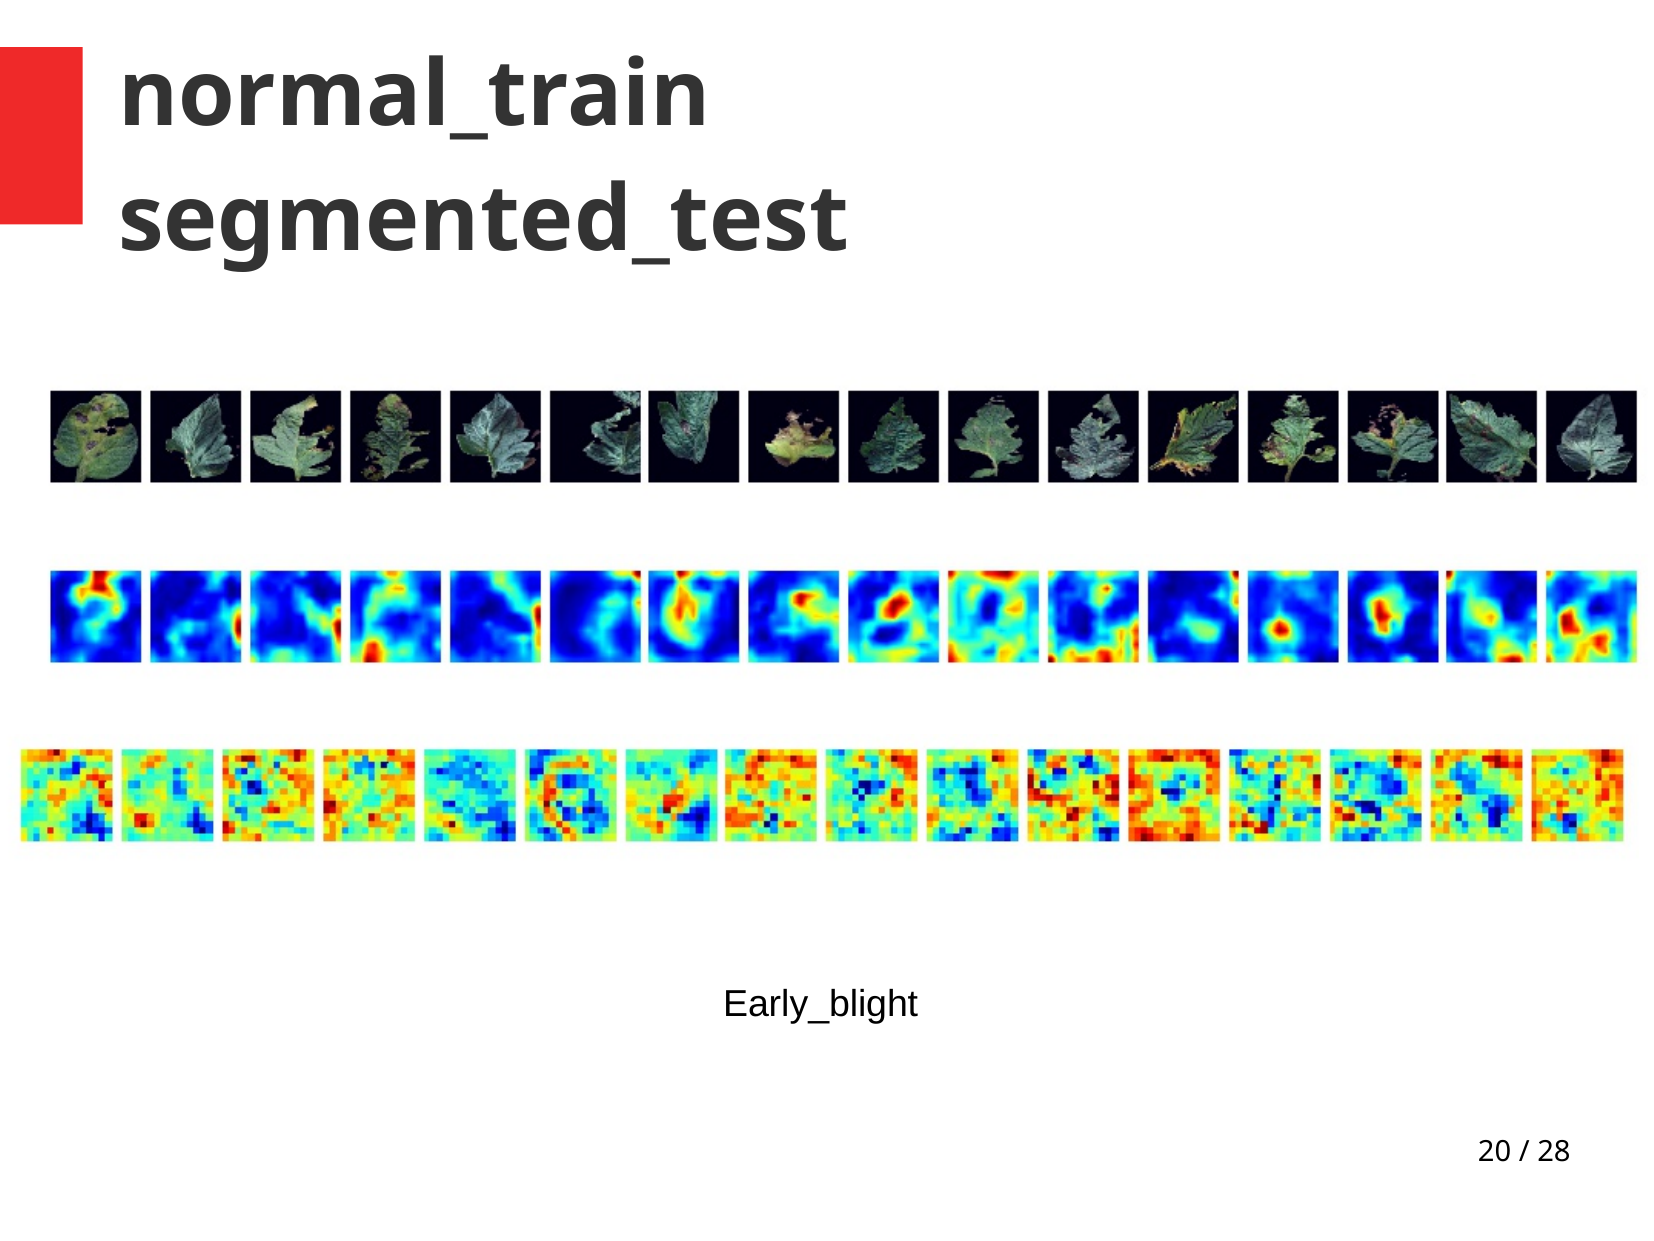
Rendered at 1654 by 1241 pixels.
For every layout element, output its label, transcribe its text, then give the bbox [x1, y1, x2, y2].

picture [0, 734, 1639, 880]
picture [0, 554, 1654, 700]
text_box Early_blight [708, 975, 934, 1032]
title normal_train segmented_test [118, 45, 1571, 260]
picture [0, 374, 1654, 520]
